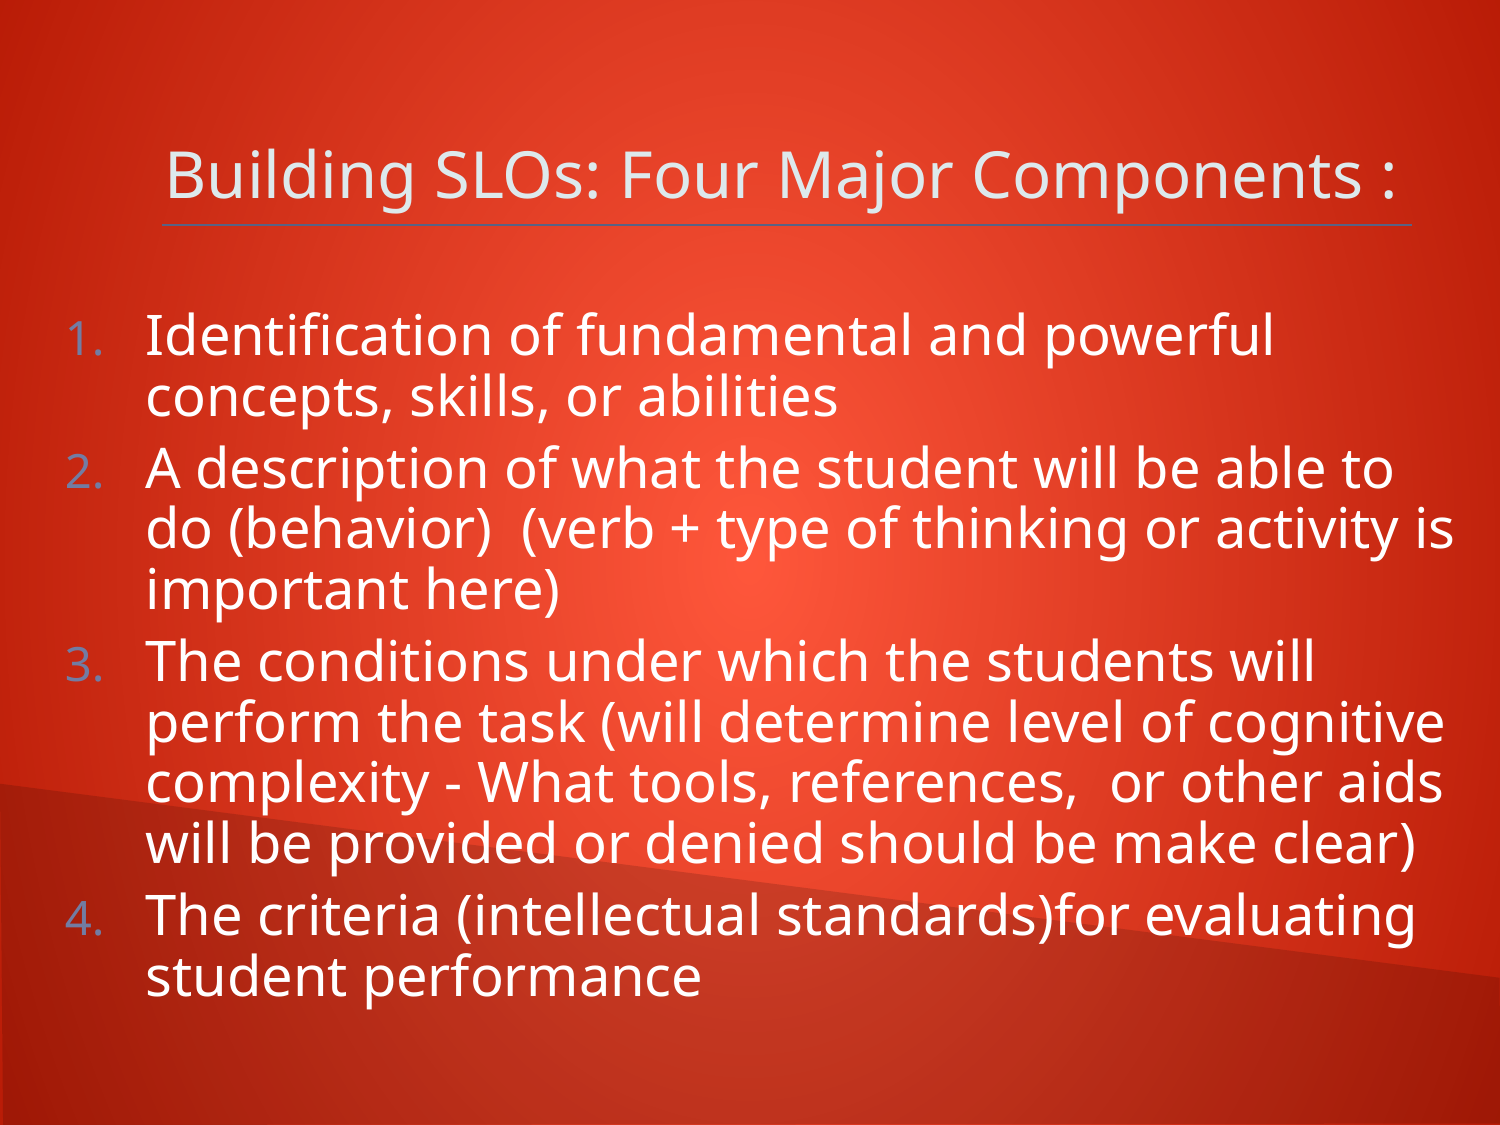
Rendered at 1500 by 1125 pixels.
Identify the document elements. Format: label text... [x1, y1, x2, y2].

title Building SLOs: Four Major Components : [150, 45, 1425, 212]
list Identification of fundamental and powerful concepts, skills, or abilities A description of what the student will be able to do (behavior) (verb + type of thinking or activity is important here) The conditions under which the students will perform the task (will determine level of cognitive complexity - What tools, references, or other aids will be provided or denied should be make clear) The criteria (intellectual standards)for evaluating student performance [50, 212, 1475, 1075]
